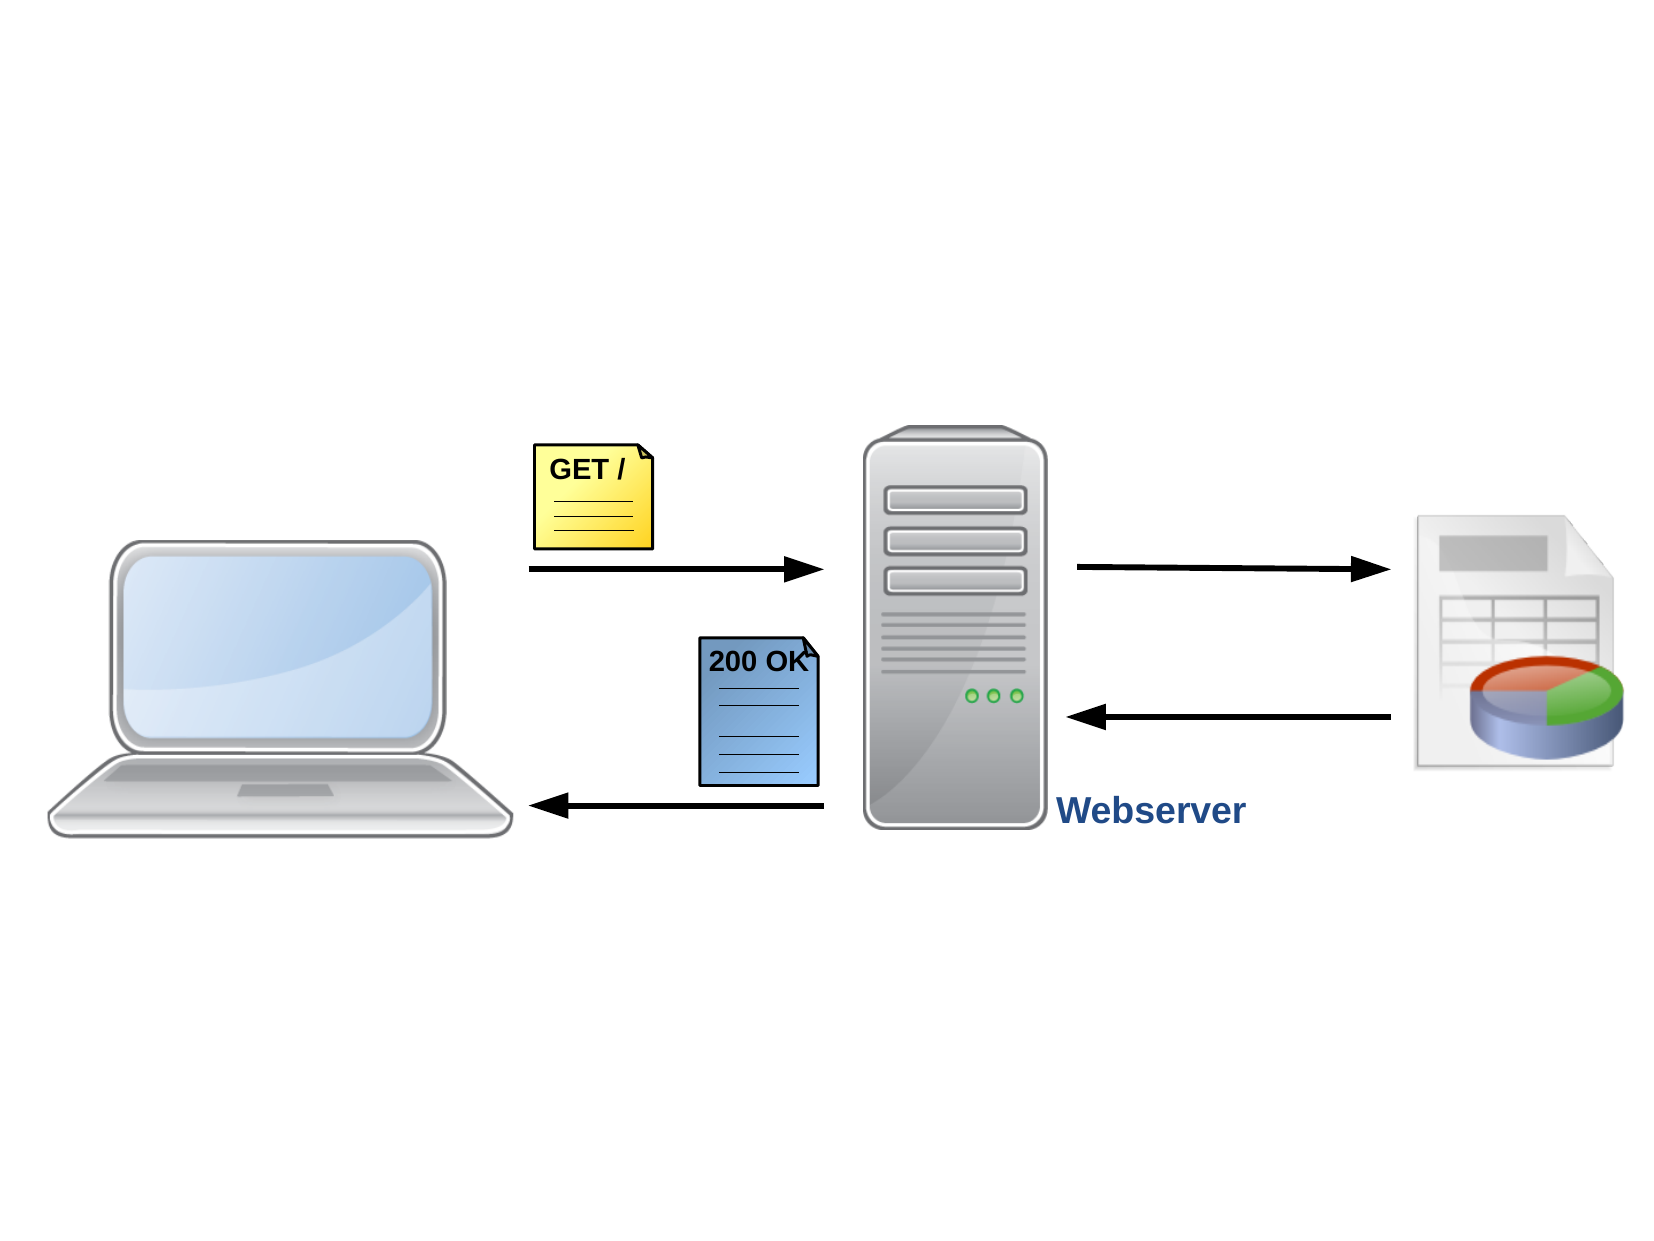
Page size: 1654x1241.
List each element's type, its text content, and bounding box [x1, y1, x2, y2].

text_box Webserver [1041, 781, 1262, 839]
picture [1393, 505, 1626, 777]
text_box [534, 493, 653, 549]
text_box [699, 686, 819, 786]
picture [27, 519, 534, 860]
picture [863, 425, 1048, 830]
text_box 200 OK [693, 637, 853, 686]
text_box GET / [534, 445, 664, 493]
